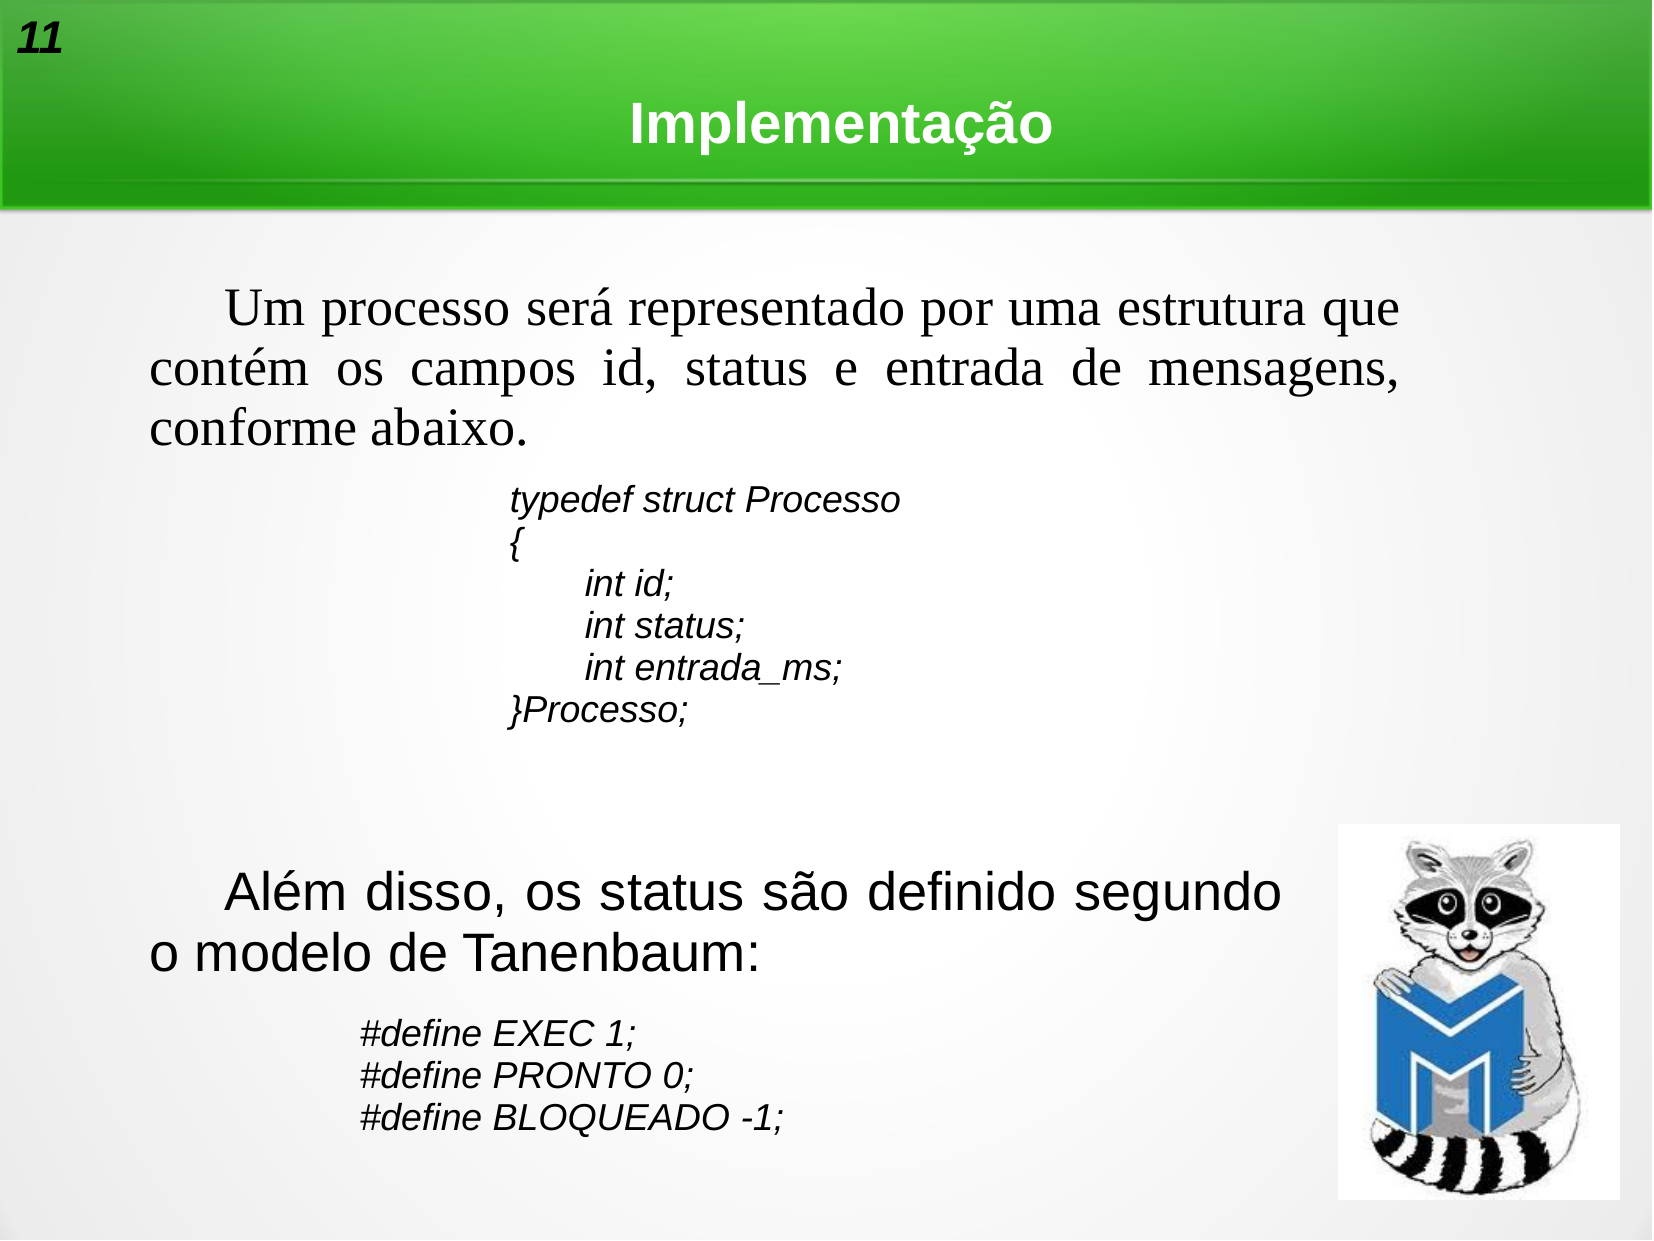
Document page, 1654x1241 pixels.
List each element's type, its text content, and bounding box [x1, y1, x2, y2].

text_box Implementação [615, 78, 975, 158]
text_box #define EXEC 1; #define PRONTO 0; #define BLOQUEADO -1; [345, 1005, 800, 1146]
picture [1338, 824, 1620, 1200]
text_box typedef struct Processo { int id; int status; int entrada_ms; }Processo; [495, 471, 917, 739]
text_box Além disso, os status são definido segundo o modelo de Tanenbaum: [135, 854, 1318, 991]
text_box Um processo será representado por uma estrutura que contém os campos id, status e entrada de mensagens, conforme abaixo. [135, 270, 1469, 465]
